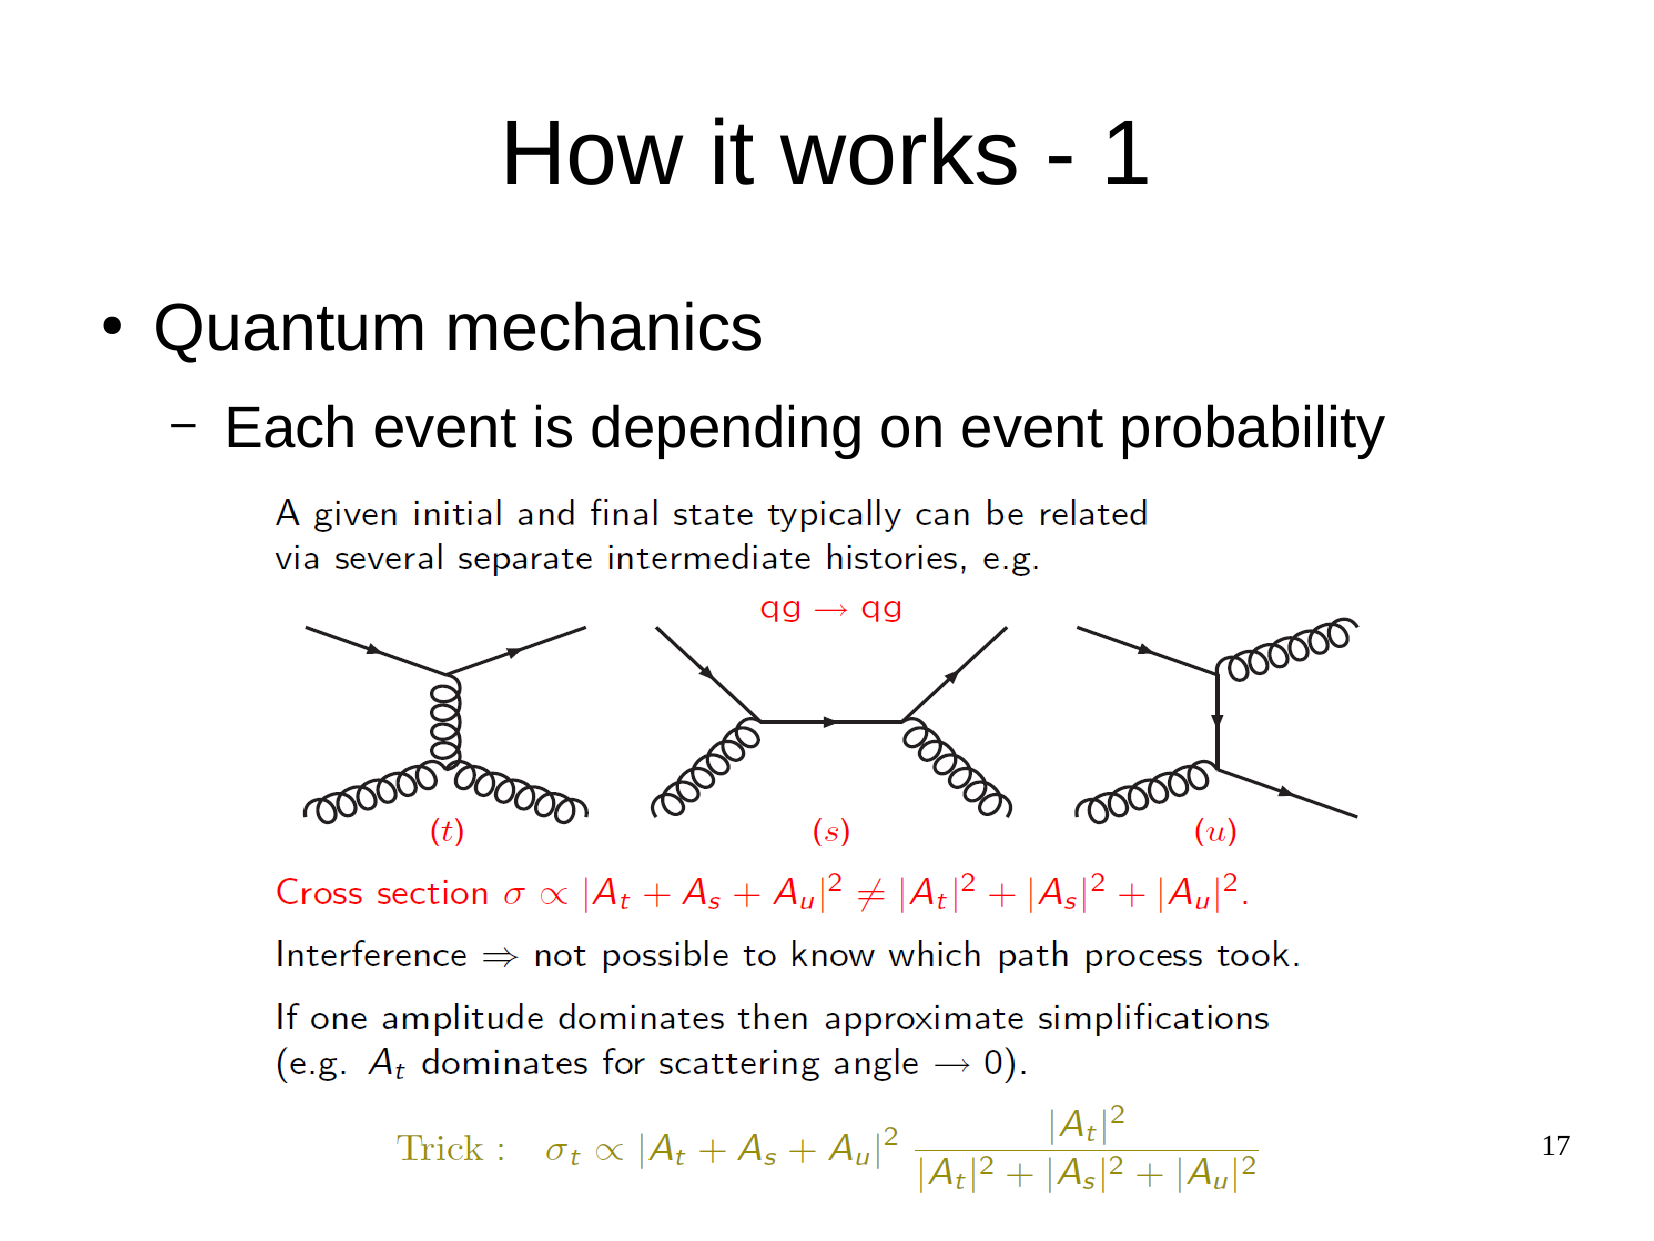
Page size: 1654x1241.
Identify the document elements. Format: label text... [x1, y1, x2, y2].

title How it works - 1 [82, 49, 1571, 257]
list Quantum mechanics Each event is depending on event probability [82, 290, 1571, 1010]
picture [234, 479, 1411, 1213]
